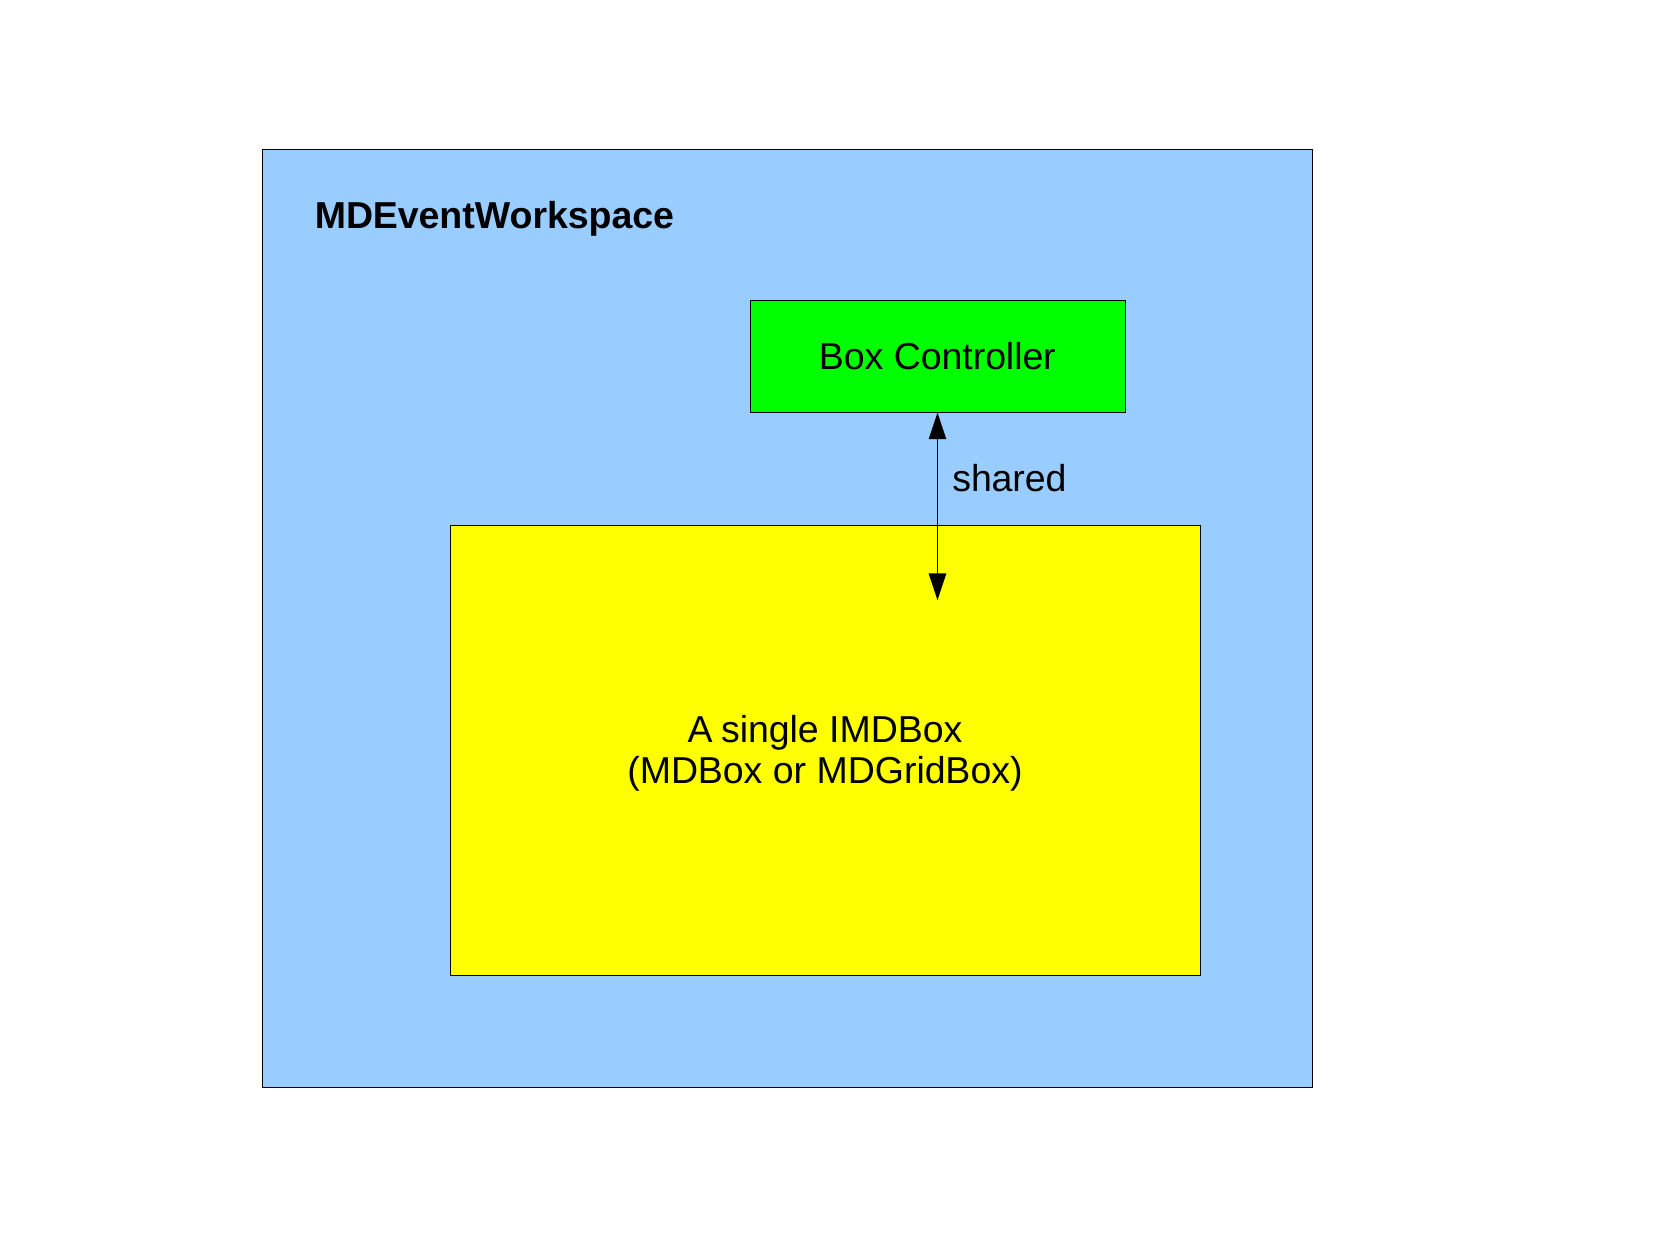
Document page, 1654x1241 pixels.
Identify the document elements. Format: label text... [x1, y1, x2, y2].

text_box Box Controller [750, 300, 1126, 413]
text_box [262, 149, 1313, 1088]
text_box shared [937, 450, 1088, 507]
text_box A single IMDBox (MDBox or MDGridBox) [450, 525, 1201, 976]
text_box MDEventWorkspace [300, 187, 713, 245]
